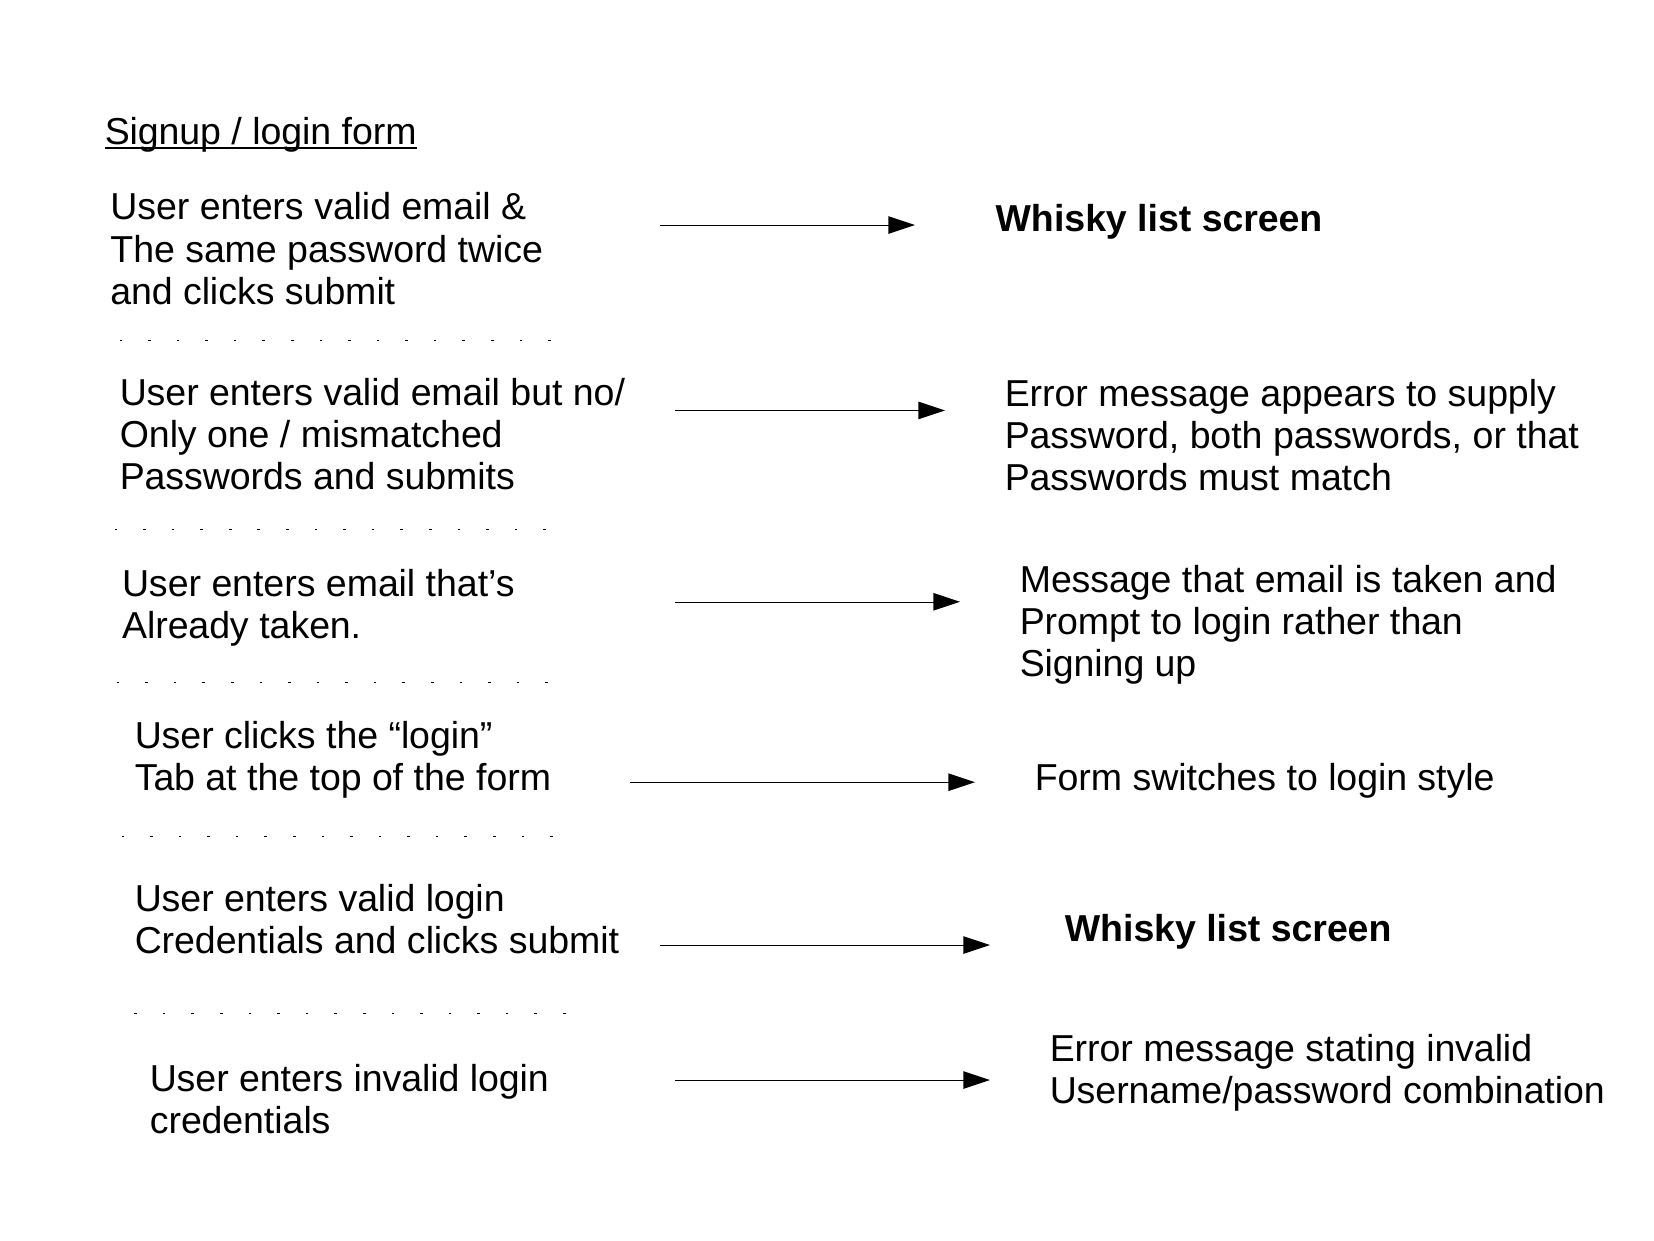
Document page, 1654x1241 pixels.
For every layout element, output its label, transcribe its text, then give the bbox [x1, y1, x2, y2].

text_box User enters valid email & The same password twice and clicks submit [95, 178, 559, 320]
text_box User clicks the “login” Tab at the top of the form [120, 707, 567, 807]
text_box Whisky list screen [1050, 900, 1407, 957]
text_box Form switches to login style [1020, 749, 1510, 806]
text_box Signup / login form [90, 103, 432, 161]
text_box User enters valid login Credentials and clicks submit [120, 870, 635, 969]
text_box User enters email that’s Already taken. [107, 555, 541, 655]
text_box User enters invalid login credentials [135, 1050, 564, 1149]
text_box Error message appears to supply Password, both passwords, or that Passwords must match [990, 365, 1595, 507]
text_box Message that email is taken and Prompt to login rather than Signing up [1005, 551, 1572, 693]
text_box Error message stating invalid Username/password combination [1035, 1020, 1620, 1119]
text_box User enters valid email but no/ Only one / mismatched Passwords and submits [105, 364, 641, 505]
text_box Whisky list screen [980, 189, 1338, 247]
